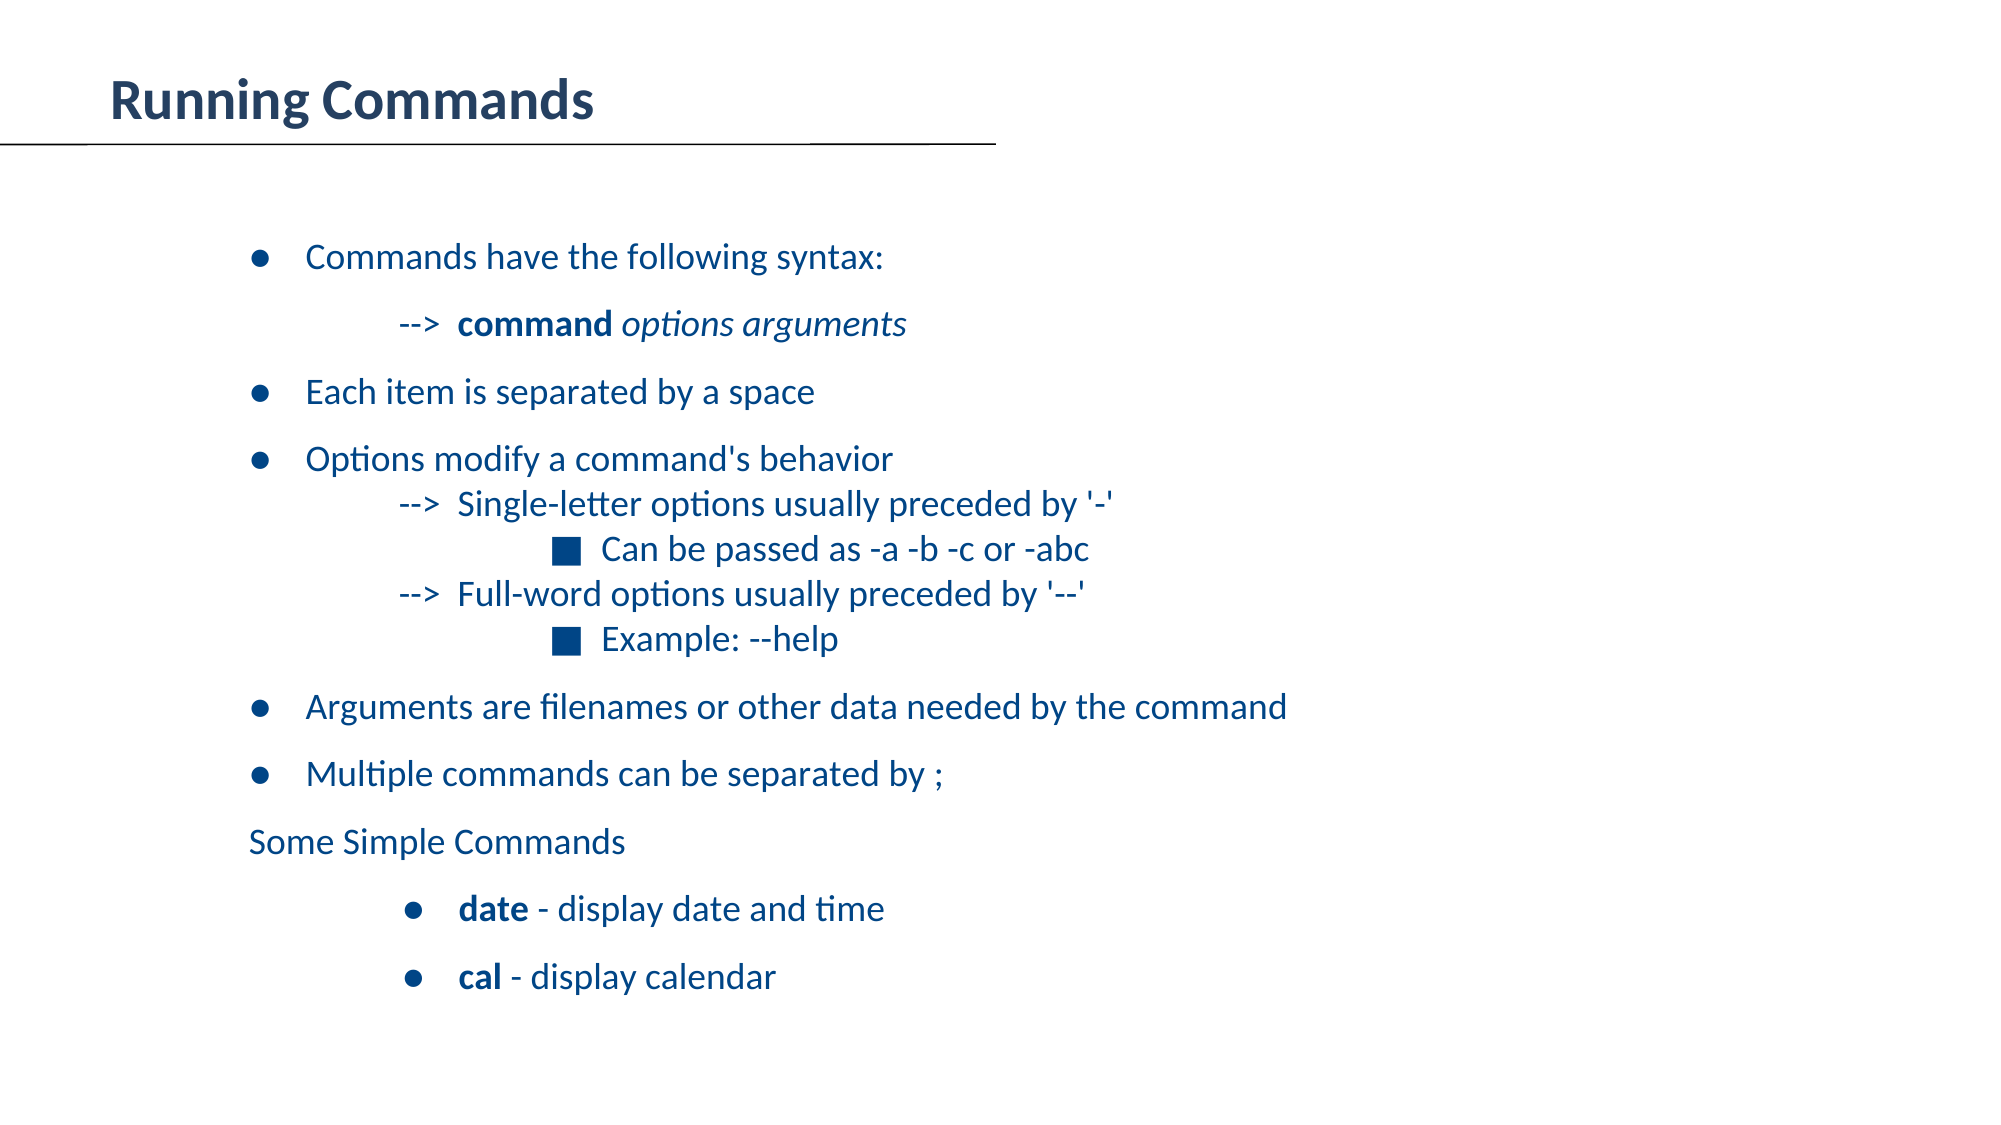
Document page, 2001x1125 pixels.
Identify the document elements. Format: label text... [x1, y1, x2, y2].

text_box Running Commands [95, 53, 1146, 139]
text_box ● Commands have the following syntax: --> command options arguments ● Each item is separated by a space ● Options modify a command's behavior --> Single-letter options usually preceded by '-' ■ Can be passed as -a -b -c or -abc --> Full-word options usually preceded by '--' ■ Example: --help ● Arguments are filenames or other data needed by the command ● Multiple commands can be separated by ; Some Simple Commands ● date - display date and time ● cal - display calendar [234, 202, 1316, 1013]
